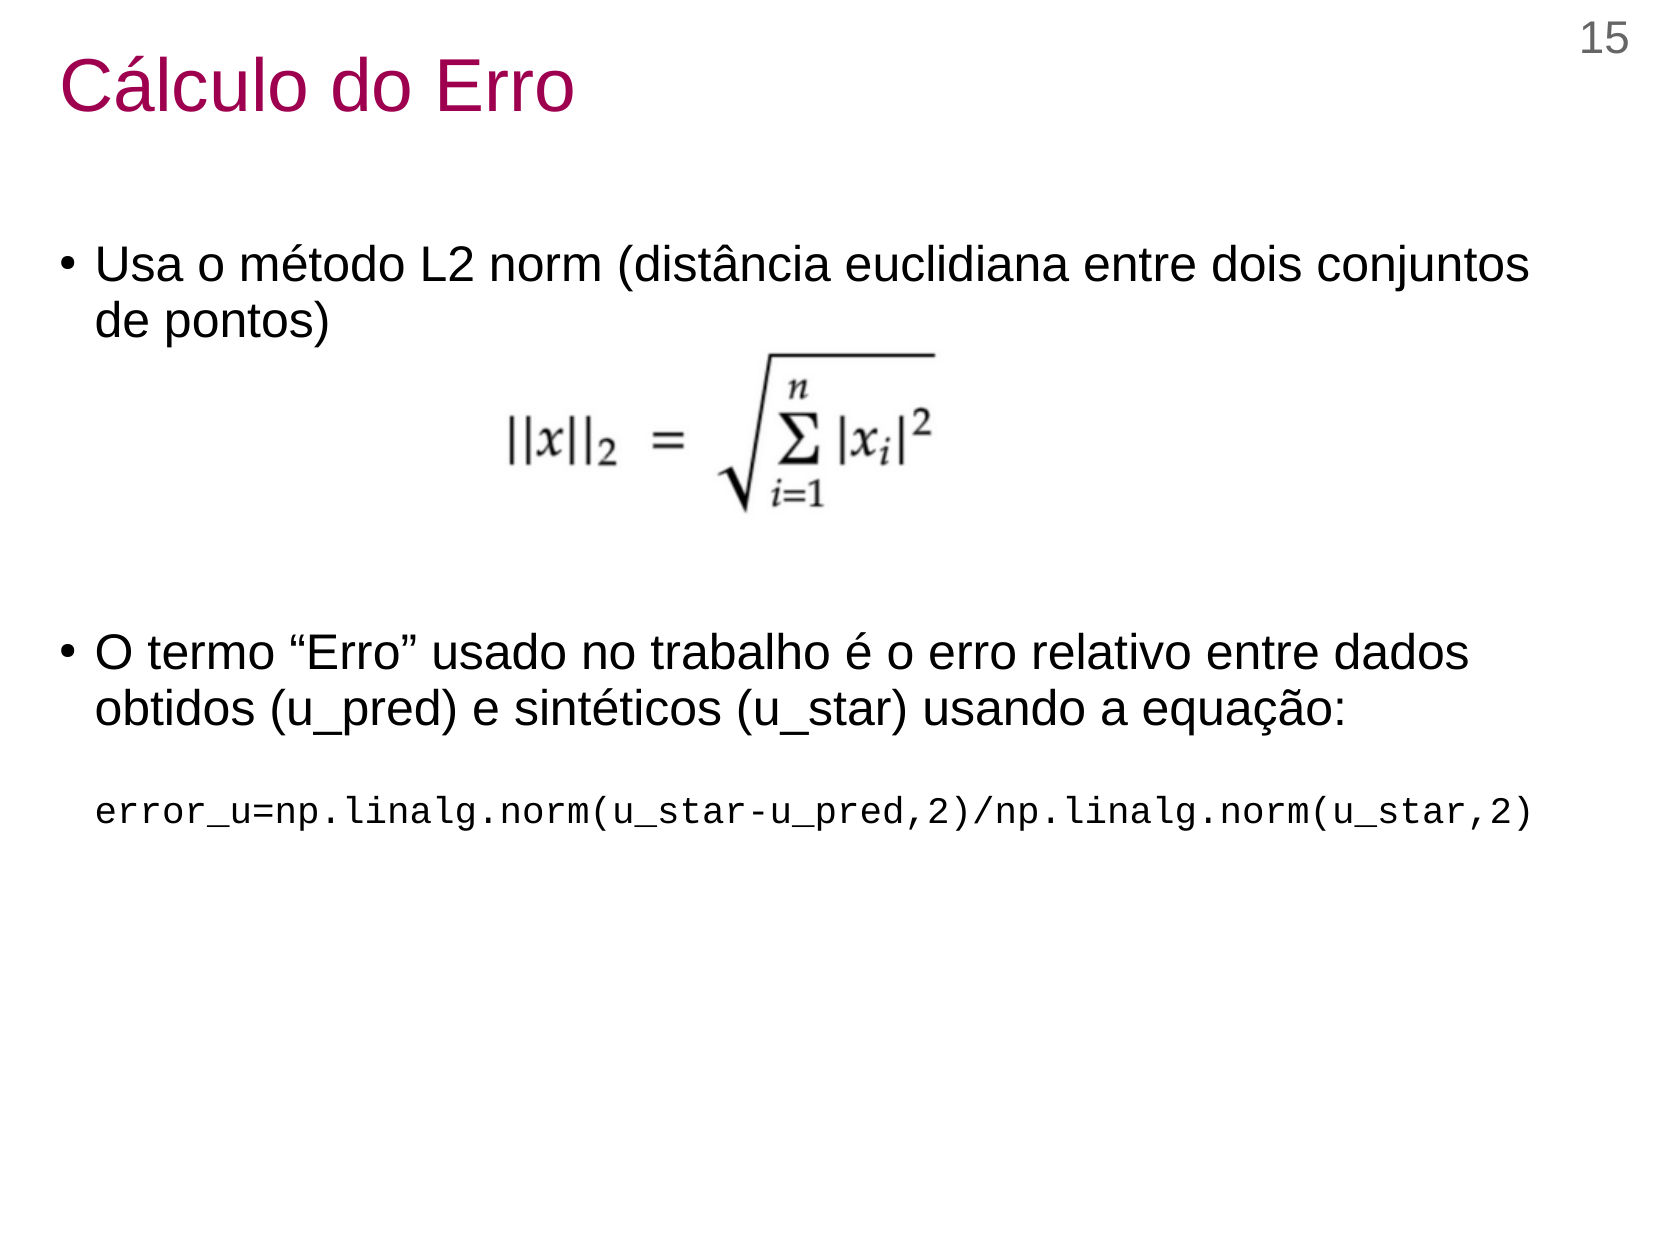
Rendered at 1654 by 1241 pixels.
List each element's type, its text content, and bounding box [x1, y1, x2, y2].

title Cálculo do Erro [59, 29, 1595, 148]
picture [499, 340, 945, 532]
list Usa o método L2 norm (distância euclidiana entre dois conjuntos de pontos) O termo “Erro” usado no trabalho é o erro relativo entre dados obtidos (u_pred) e sintéticos (u_star) usando a equação: error_u=np.linalg.norm(u_star-u_pred,2)/np.linalg.norm(u_star,2) [59, 236, 1595, 1211]
